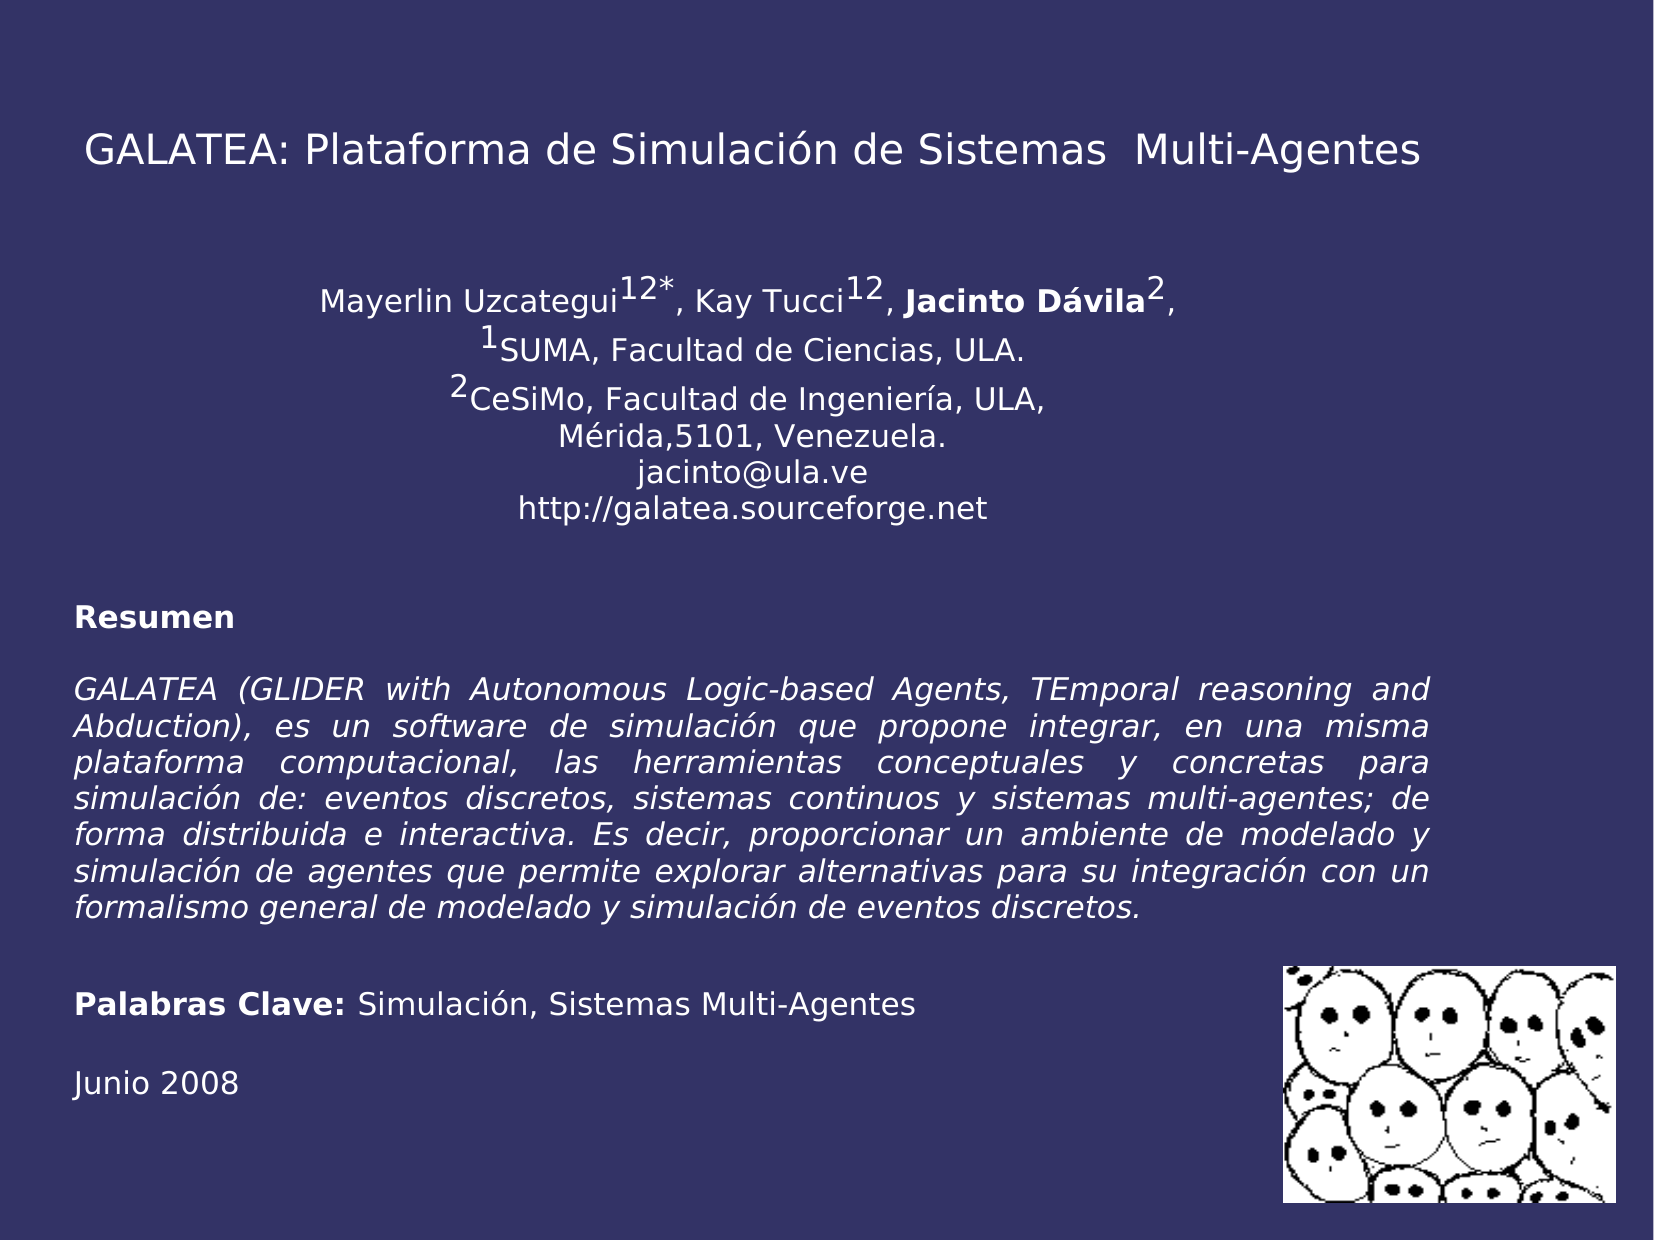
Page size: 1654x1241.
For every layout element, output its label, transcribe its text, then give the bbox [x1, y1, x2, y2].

picture [1283, 966, 1616, 1203]
text_box GALATEA: Plataforma de Simulación de Sistemas Multi-Agentes Mayerlin Uzcategui12*, Kay Tucci12, Jacinto Dávila2, 1SUMA, Facultad de Ciencias, ULA. 2CeSiMo, Facultad de Ingeniería, ULA, Mérida,5101, Venezuela. jacinto@ula.ve http://galatea.sourceforge.net Resumen GALATEA (GLIDER with Autonomous Logic-based Agents, TEmporal reasoning and Abduction), es un software de simulación que propone integrar, en una misma plataforma computacional, las herramientas conceptuales y concretas para simulación de: eventos discretos, sistemas continuos y sistemas multi-agentes; de forma distribuida e interactiva. Es decir, proporcionar un ambiente de modelado y simulación de agentes que permite explorar alternativas para su integración con un formalismo general de modelado y simulación de eventos discretos. Palabras Clave: Simulación, Sistemas Multi-Agentes Junio 2008 [59, 118, 1447, 1110]
text_box [265, 295, 1625, 369]
